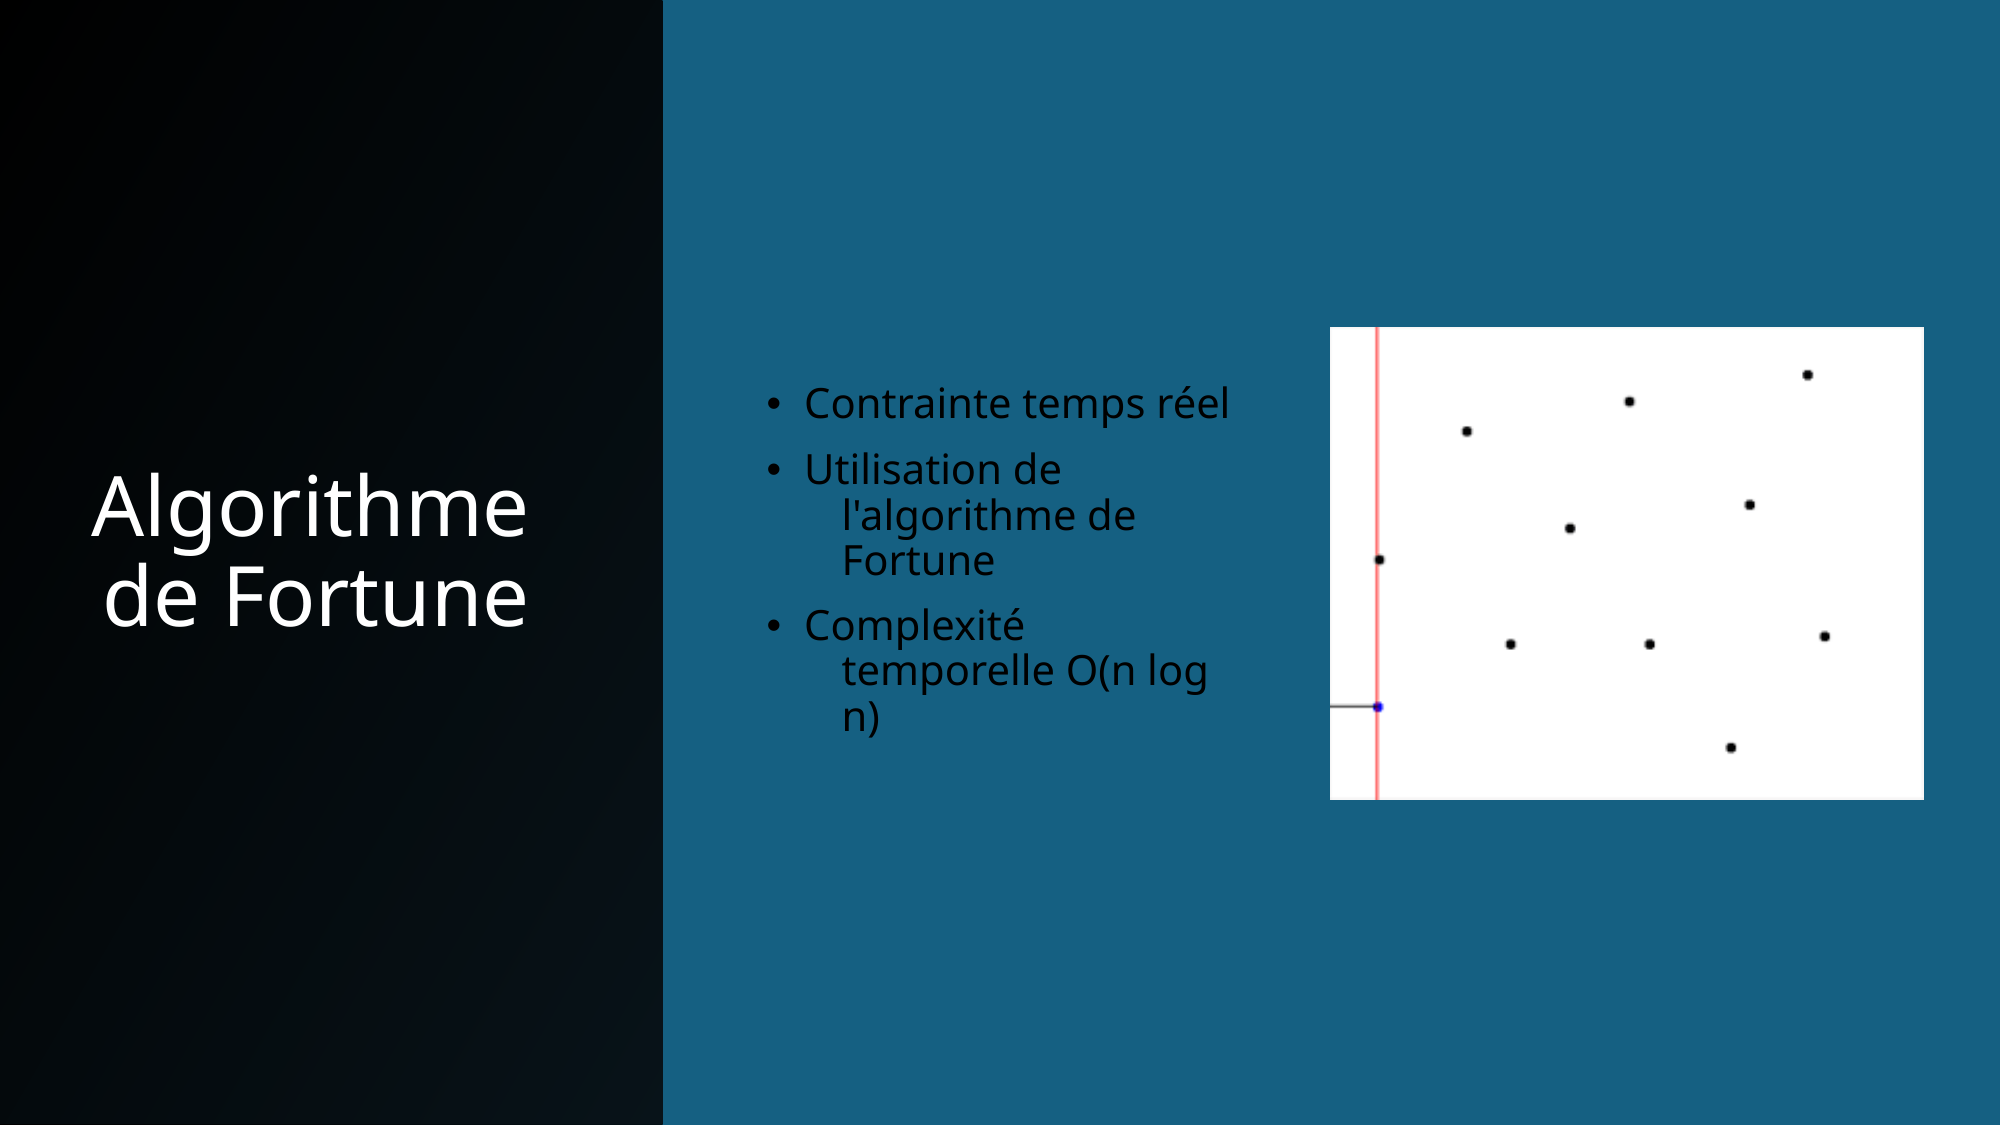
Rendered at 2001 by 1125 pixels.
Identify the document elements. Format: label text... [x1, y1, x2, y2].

text_box [0, 0, 2000, 1125]
picture [1330, 327, 1924, 800]
title Algorithme de Fortune [76, 96, 602, 652]
list Contrainte temps réel Utilisation de l'algorithme de Fortune Complexité temporelle O(n log n) [751, 106, 1248, 1017]
